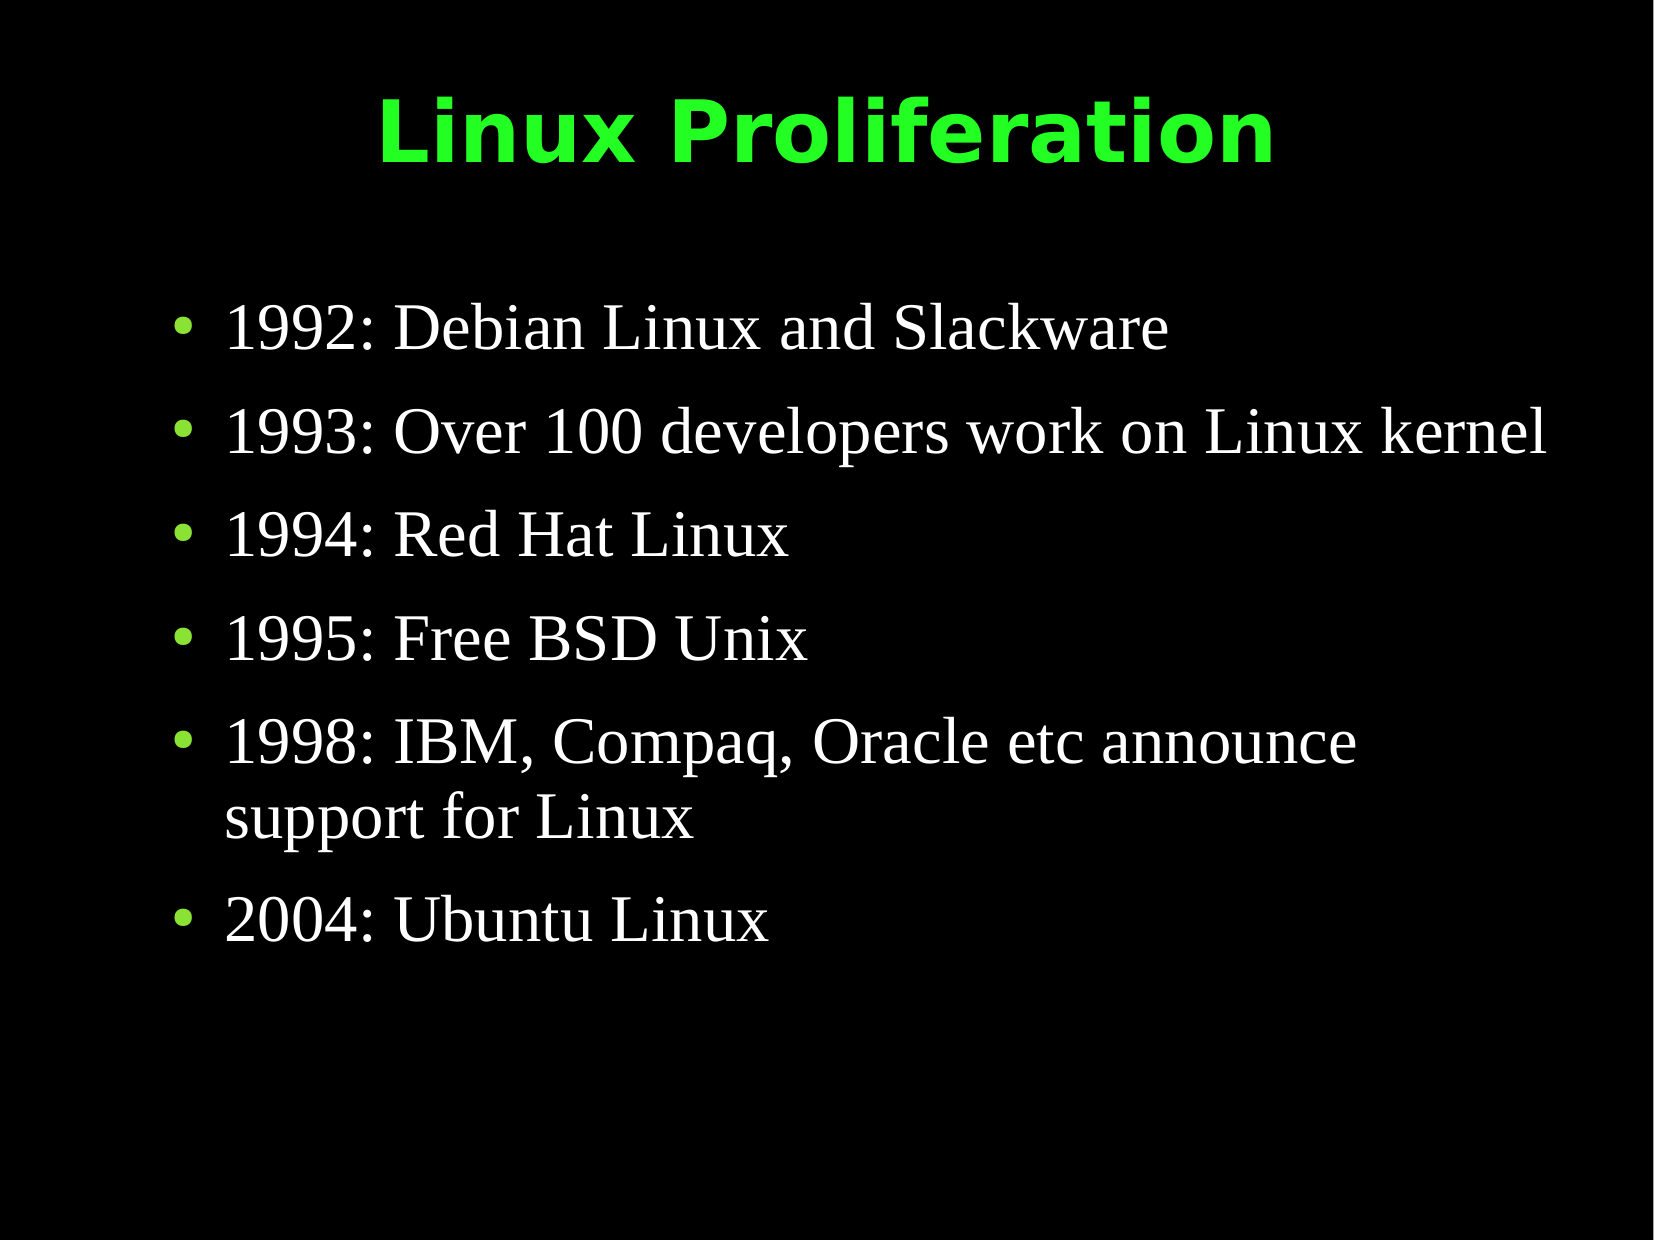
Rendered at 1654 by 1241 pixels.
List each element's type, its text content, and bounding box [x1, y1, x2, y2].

title Linux Proliferation [82, 29, 1571, 237]
list 1992: Debian Linux and Slackware 1993: Over 100 developers work on Linux kernel 1994: Red Hat Linux 1995: Free BSD Unix 1998: IBM, Compaq, Oracle etc announce support for Linux 2004: Ubuntu Linux [82, 290, 1571, 1109]
